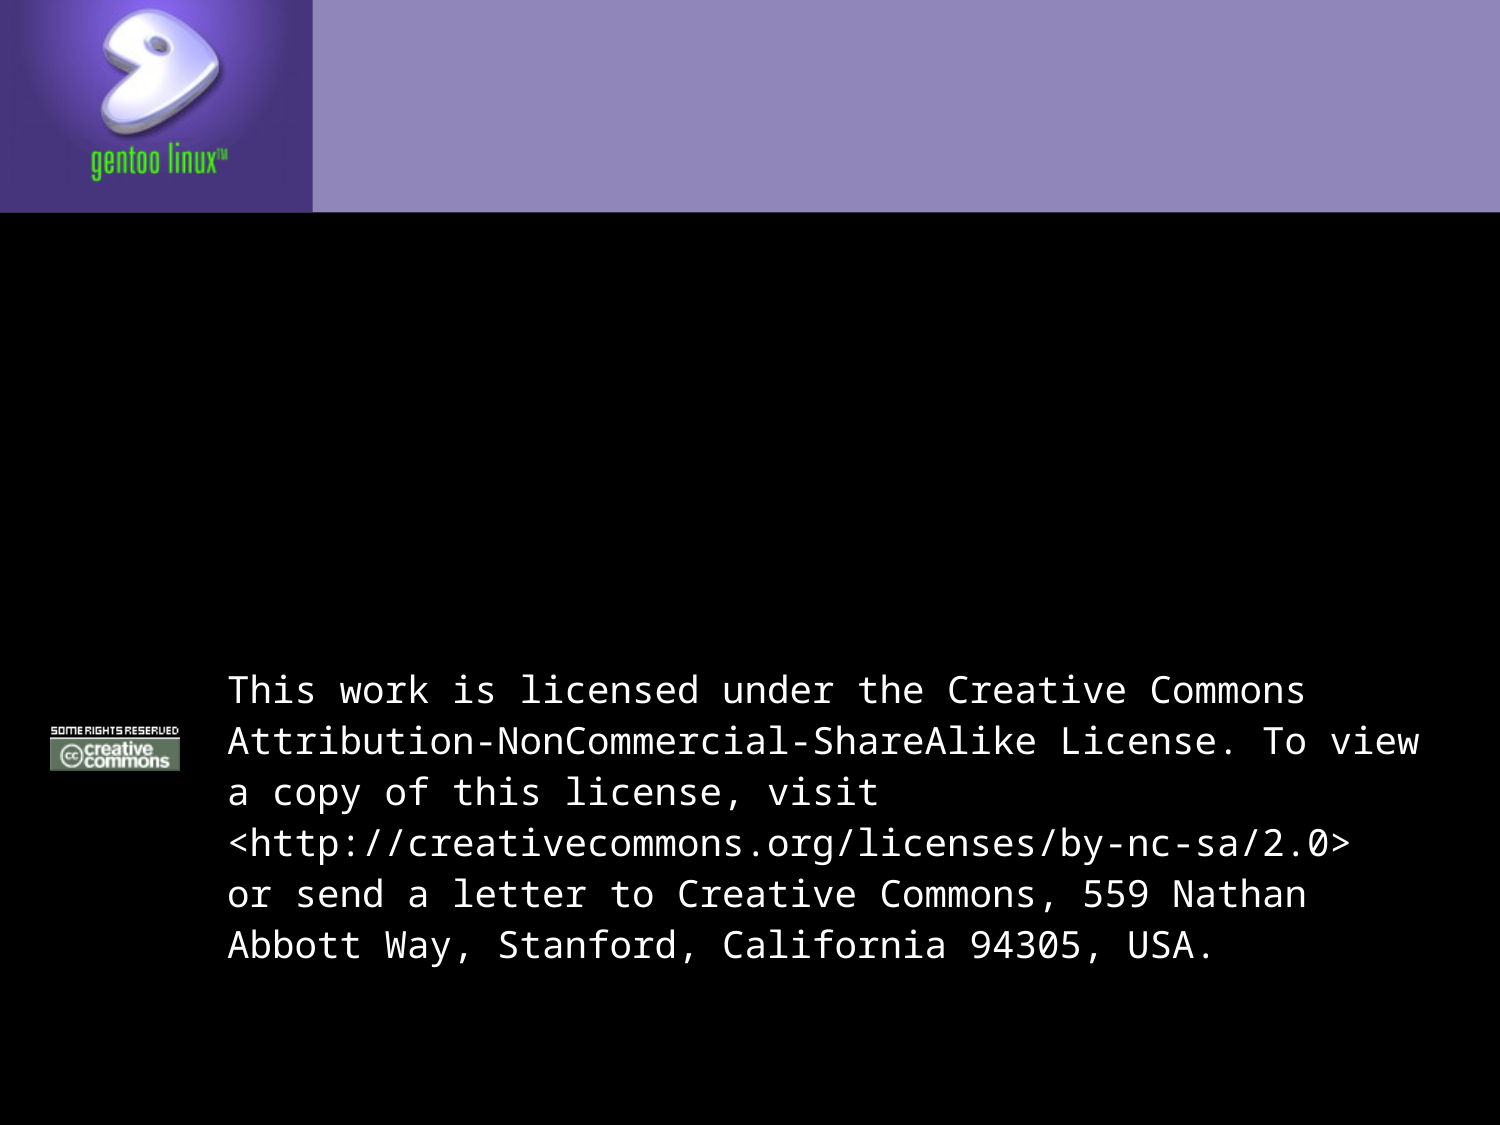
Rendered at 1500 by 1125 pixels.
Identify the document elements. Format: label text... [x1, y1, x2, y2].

picture [50, 724, 180, 771]
text_box This work is licensed under the Creative Commons Attribution-NonCommercial-ShareAlike License. To view a copy of this license, visit <http://creativecommons.org/licenses/by-nc-sa/2.0> or send a letter to Creative Commons, 559 Nathan Abbott Way, Stanford, California 94305, USA. [212, 349, 1463, 978]
picture [0, 0, 302, 184]
